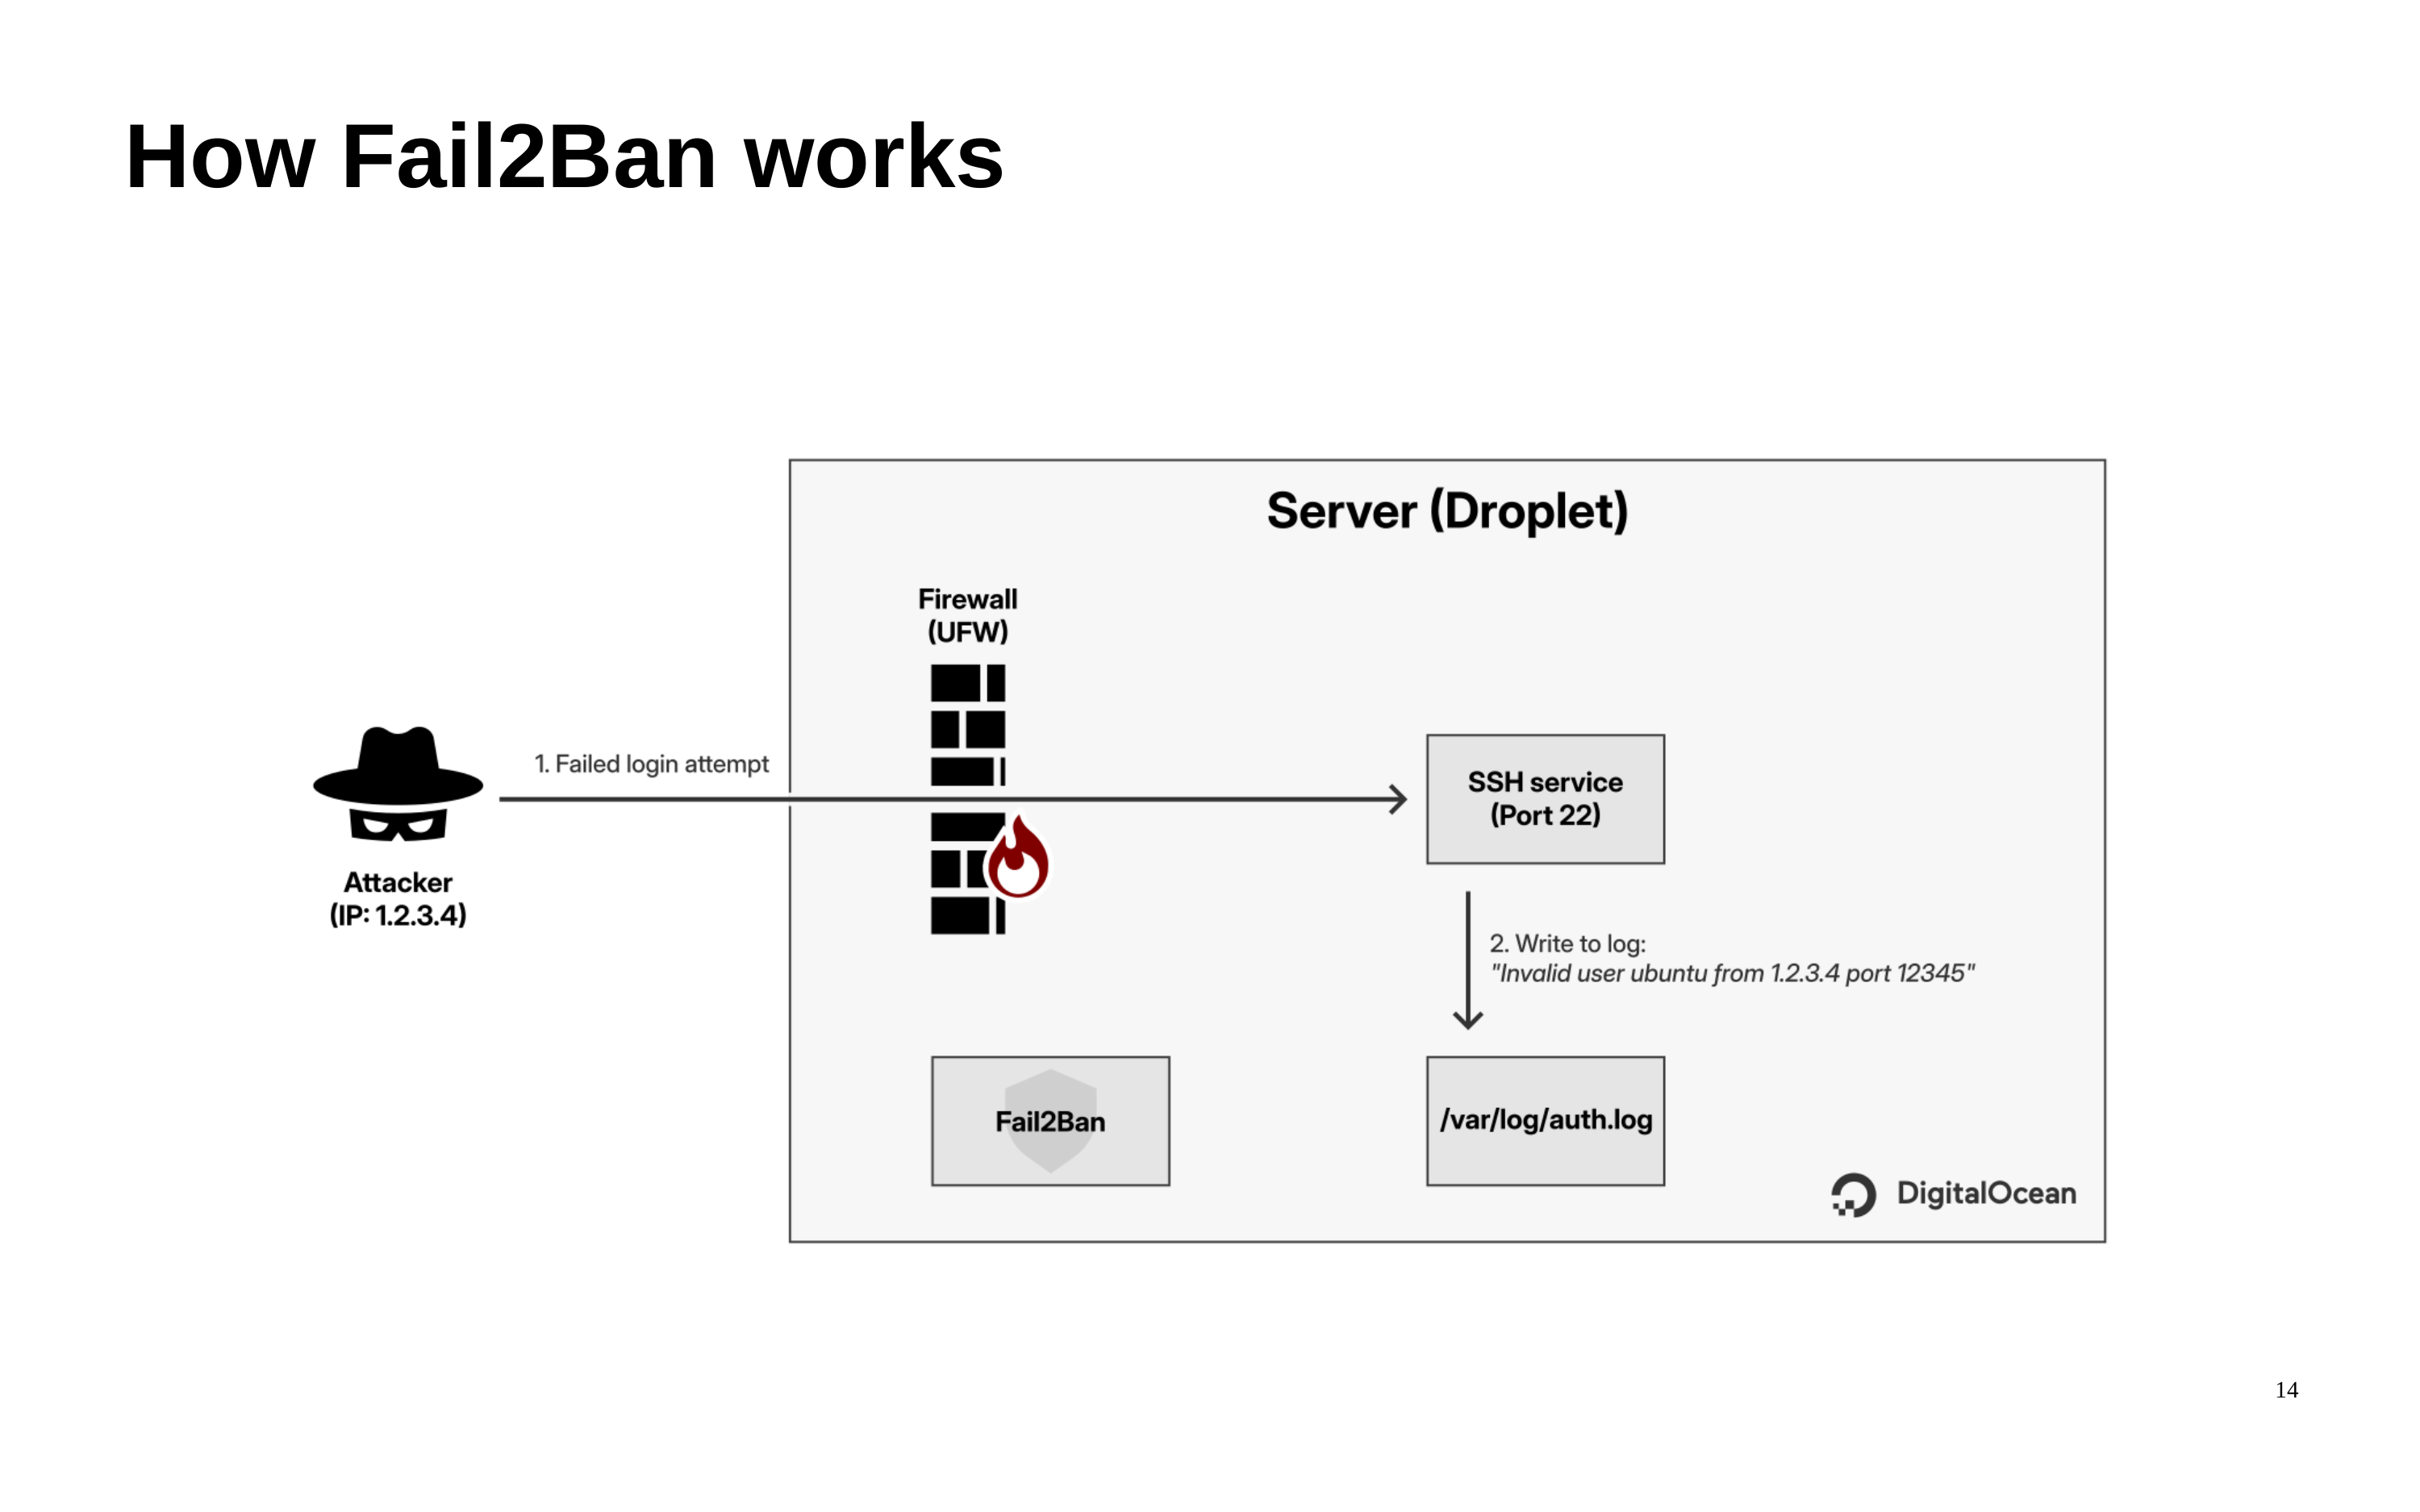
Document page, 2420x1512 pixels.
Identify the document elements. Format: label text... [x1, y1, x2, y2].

text_box How Fail2Ban works [112, 61, 2173, 251]
picture [239, 404, 2181, 1298]
